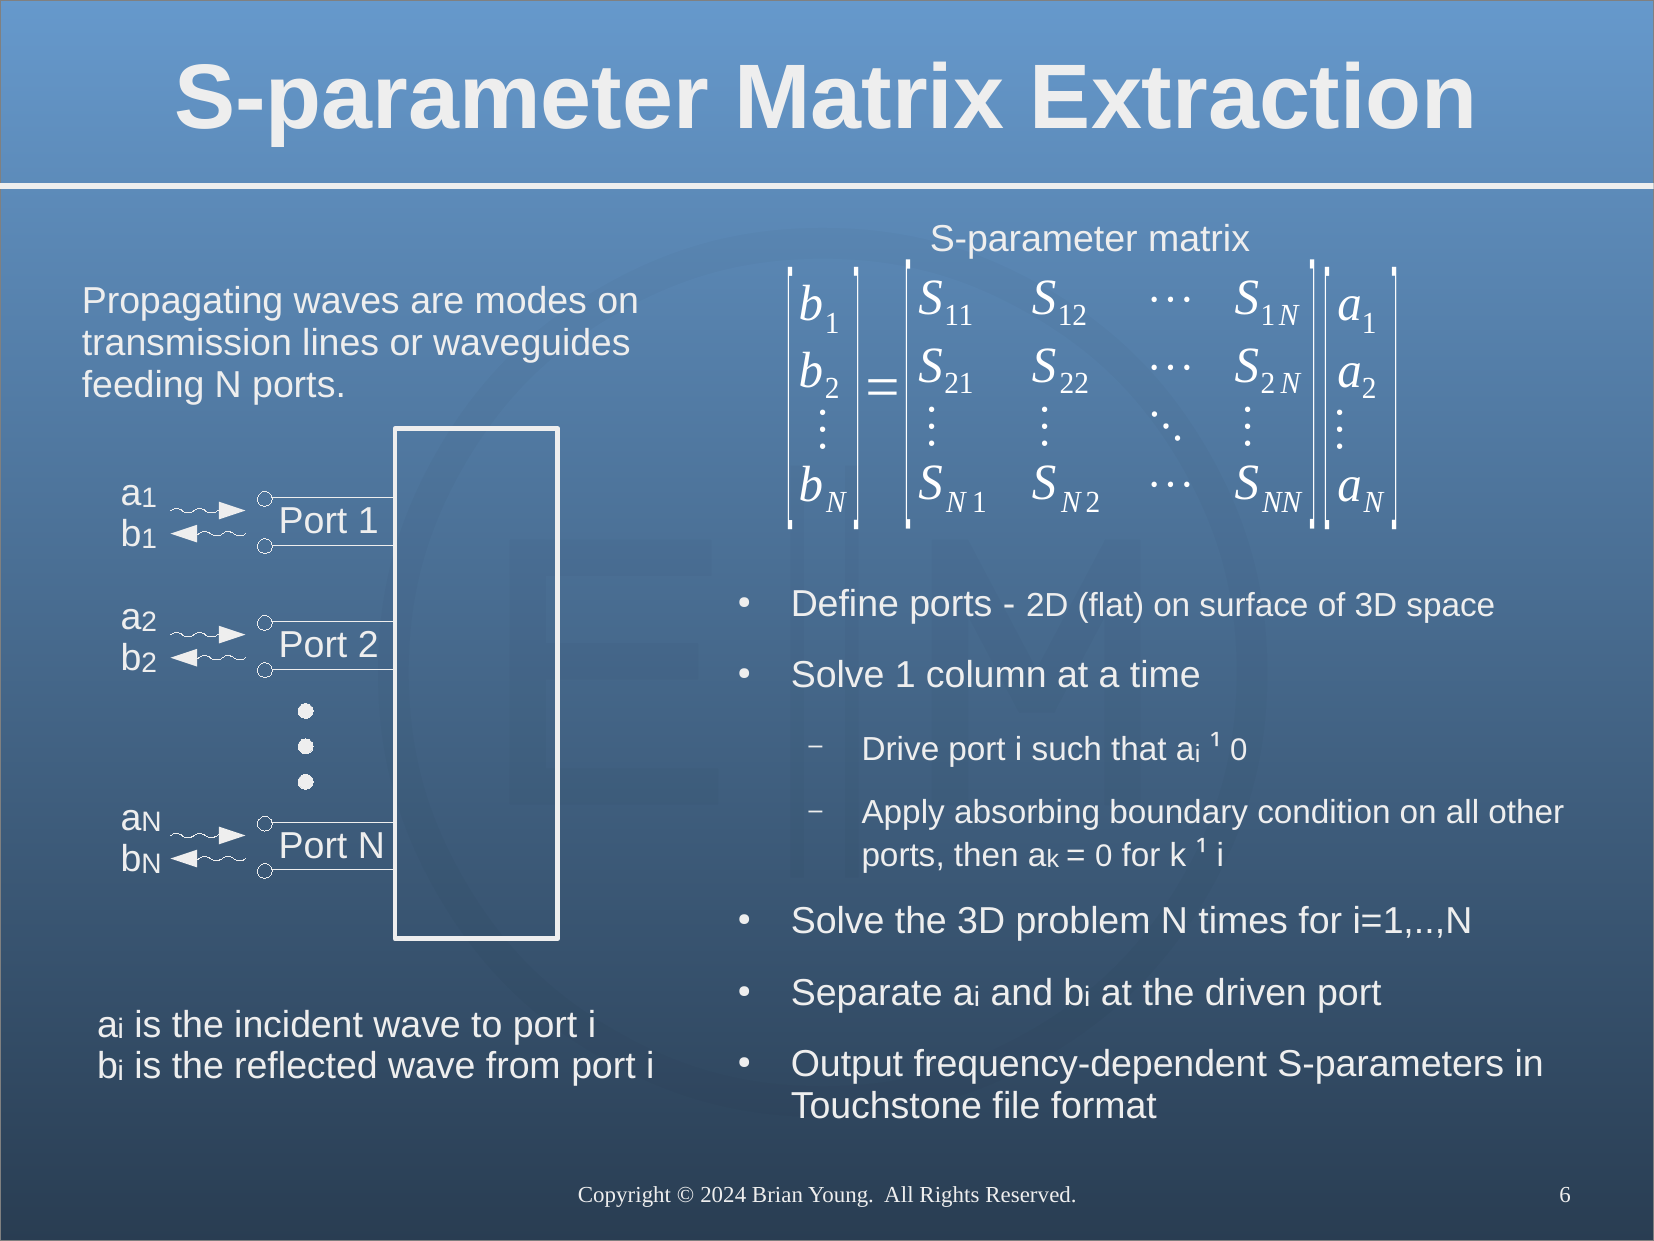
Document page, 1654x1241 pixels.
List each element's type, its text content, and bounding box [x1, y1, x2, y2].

text_box [298, 738, 314, 754]
text_box b1 [105, 505, 172, 570]
text_box aN [105, 788, 186, 854]
text_box bN [105, 830, 177, 895]
text_box ai is the incident wave to port i bi is the reflected wave from port i [82, 995, 685, 1112]
list Define ports - 2D (flat) on surface of 3D space Solve 1 column at a time Drive port i such that ai ¹ 0 Apply absorbing boundary condition on all other ports, then ak = 0 for k ¹ i Solve the 3D problem N times for i=1,..,N Separate ai and bi at the driven port Output frequency-dependent S-parameters in Touchstone file format [720, 582, 1571, 1156]
text_box Port N [264, 816, 415, 916]
chart [778, 256, 1406, 531]
text_box Propagating waves are modes on transmission lines or waveguides feeding N ports. [67, 272, 670, 414]
text_box [298, 703, 314, 719]
title S-parameter Matrix Extraction [82, 31, 1571, 163]
text_box Port 1 [264, 491, 400, 549]
text_box a1 [105, 464, 172, 505]
text_box Port 2 [264, 615, 400, 673]
text_box b2 [105, 629, 172, 694]
text_box a2 [105, 588, 172, 629]
text_box S-parameter matrix [915, 210, 1292, 267]
text_box [298, 774, 314, 790]
